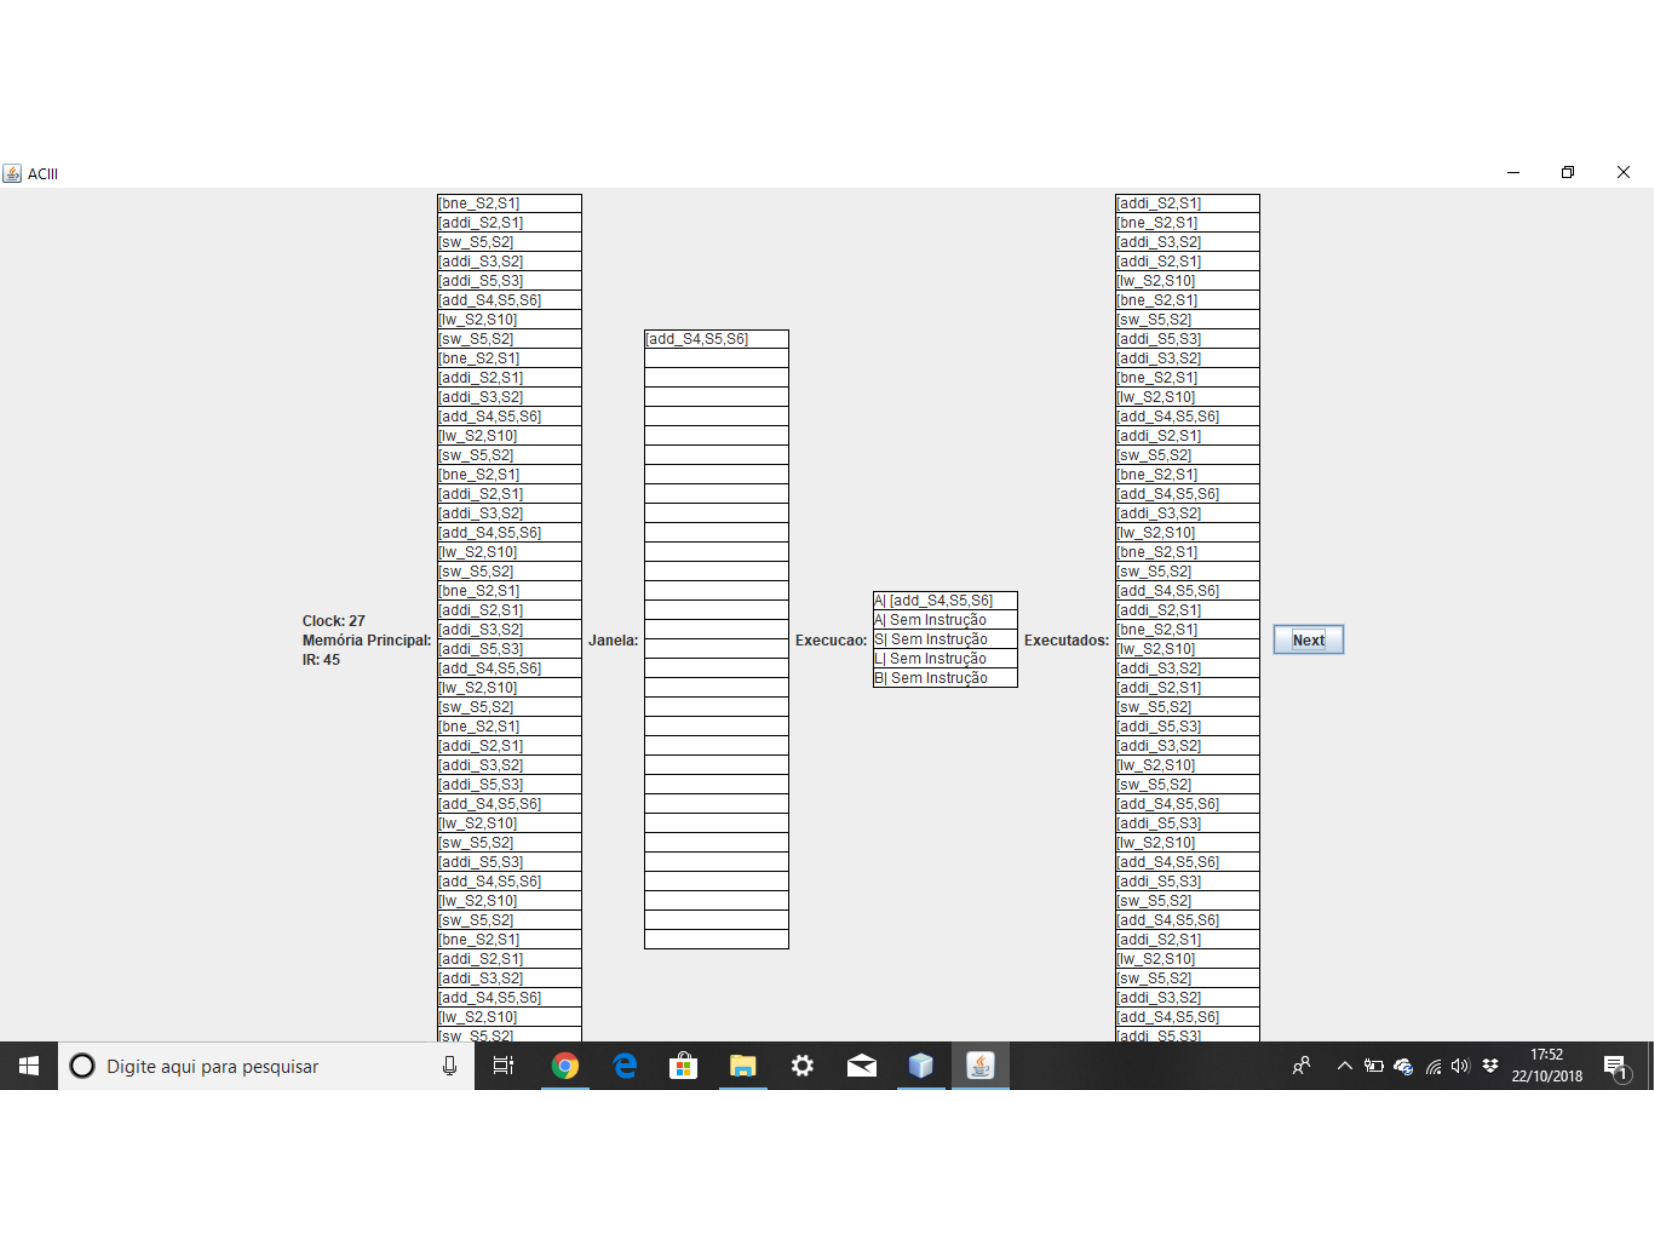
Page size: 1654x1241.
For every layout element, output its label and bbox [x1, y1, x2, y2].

picture [0, 160, 1654, 1090]
